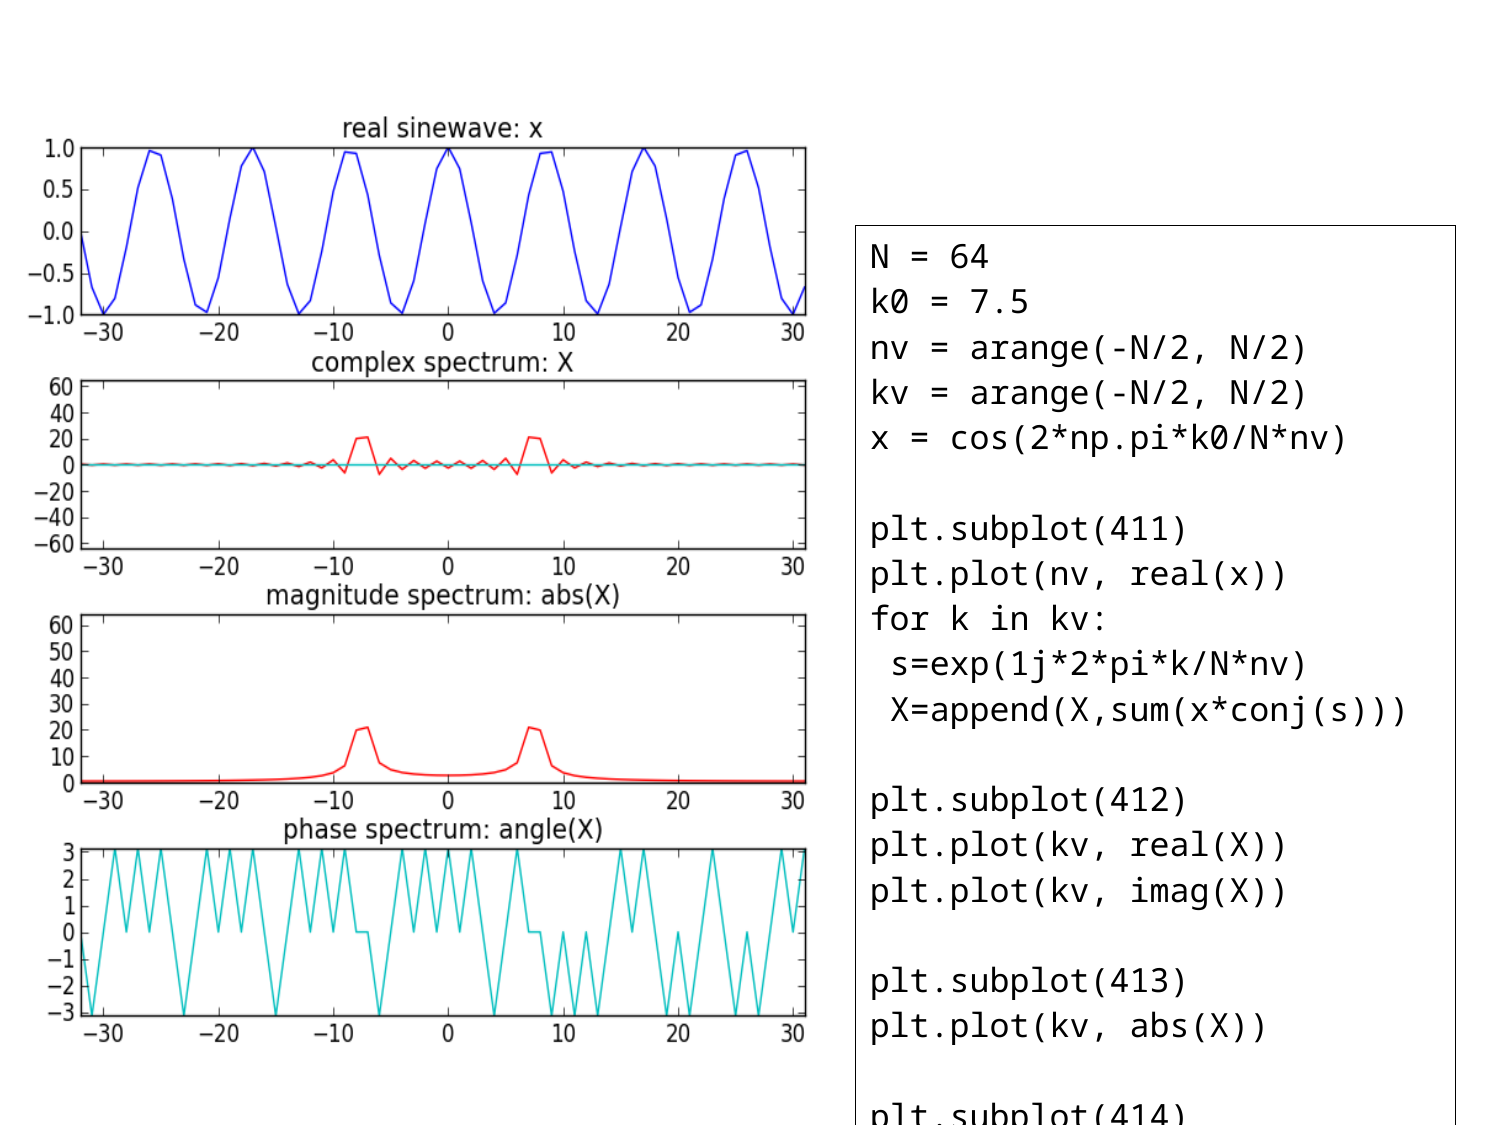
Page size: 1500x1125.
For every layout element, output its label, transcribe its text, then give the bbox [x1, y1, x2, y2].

picture [18, 104, 826, 1081]
text_box N = 64 k0 = 7.5 nv = arange(-N/2, N/2) kv = arange(-N/2, N/2) x = cos(2*np.pi*k0/N*nv) plt.subplot(411) plt.plot(nv, real(x)) for k in kv: s=exp(1j*2*pi*k/N*nv) X=append(X,sum(x*conj(s))) plt.subplot(412) plt.plot(kv, real(X)) plt.plot(kv, imag(X)) plt.subplot(413) plt.plot(kv, abs(X)) plt.subplot(414) plt.plot(kv, angle(X)) [855, 225, 1456, 939]
